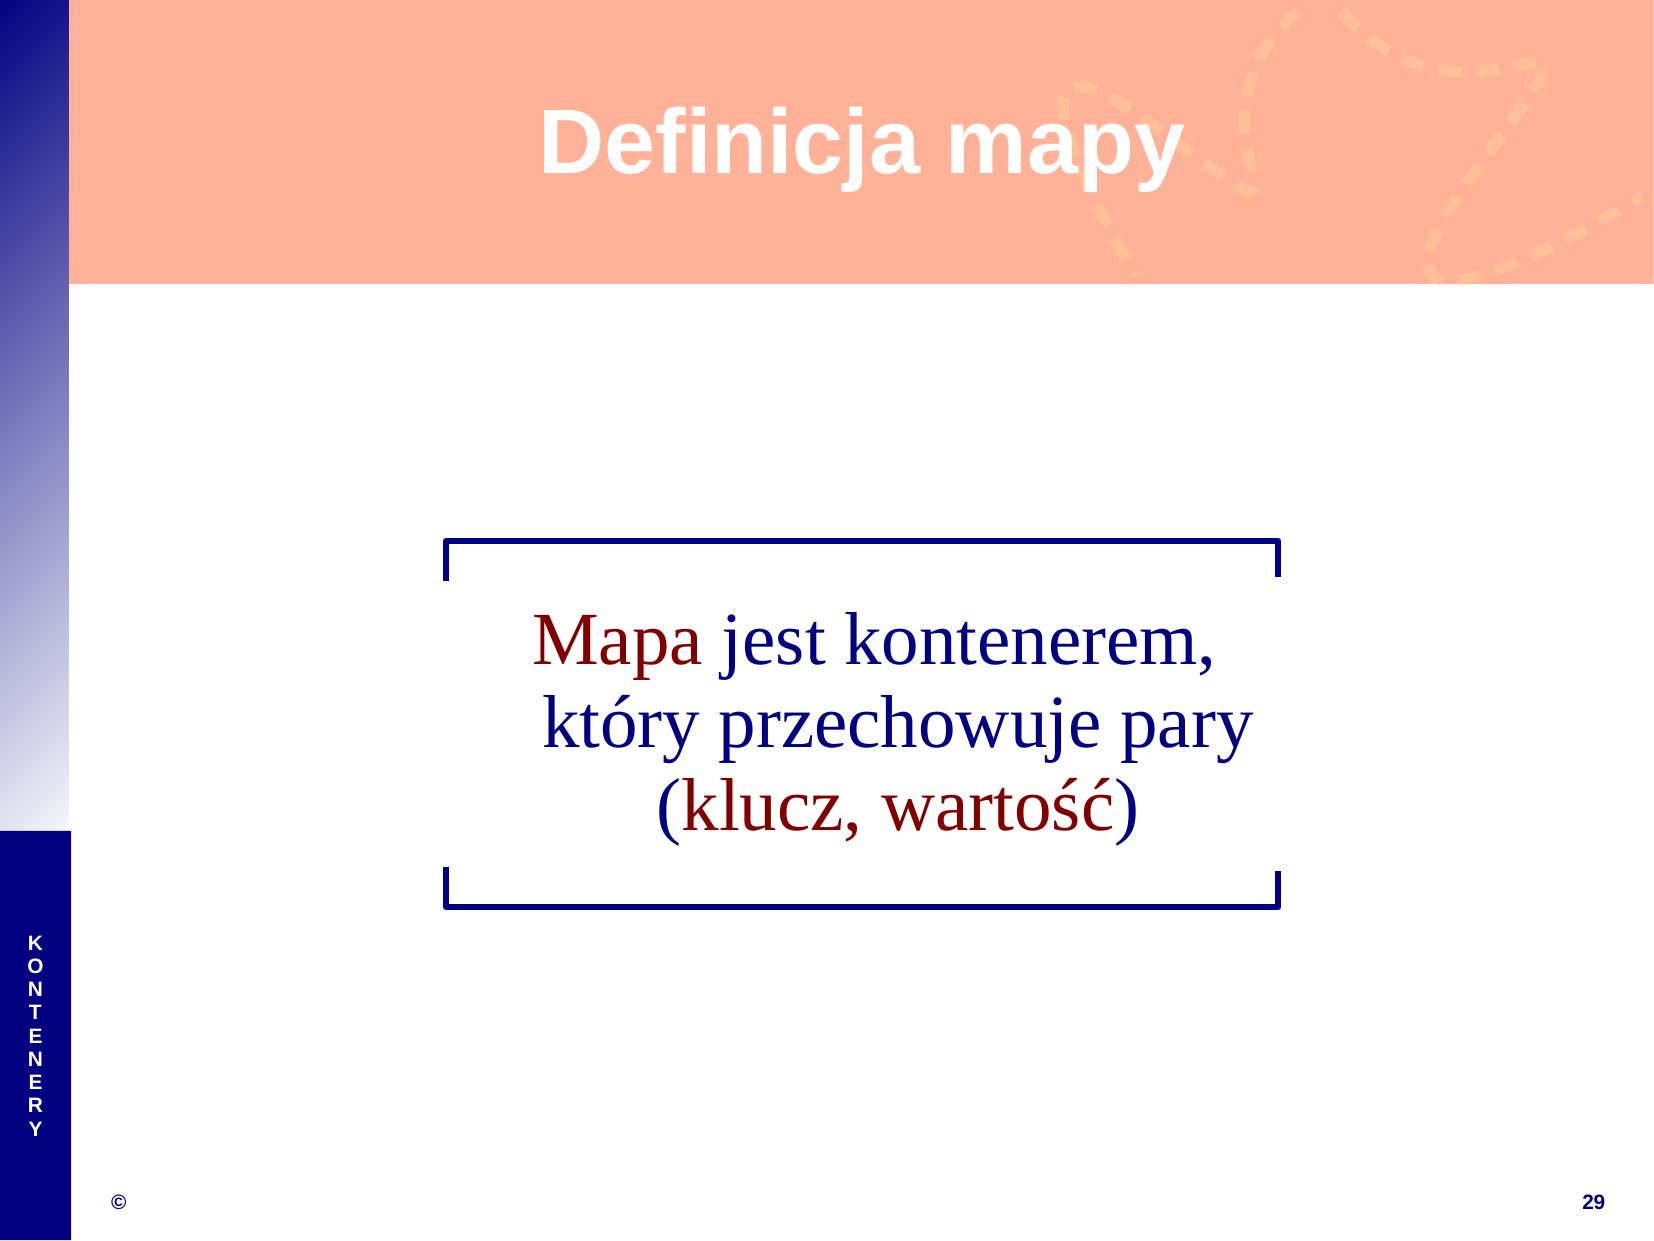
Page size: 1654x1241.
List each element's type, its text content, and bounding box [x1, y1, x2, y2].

text_box K O N T E N E R Y [0, 830, 71, 1241]
title Definicja mapy [70, 37, 1654, 246]
text_box Mapa jest kontenerem, który przechowuje pary (klucz, wartość) [461, 513, 1263, 931]
